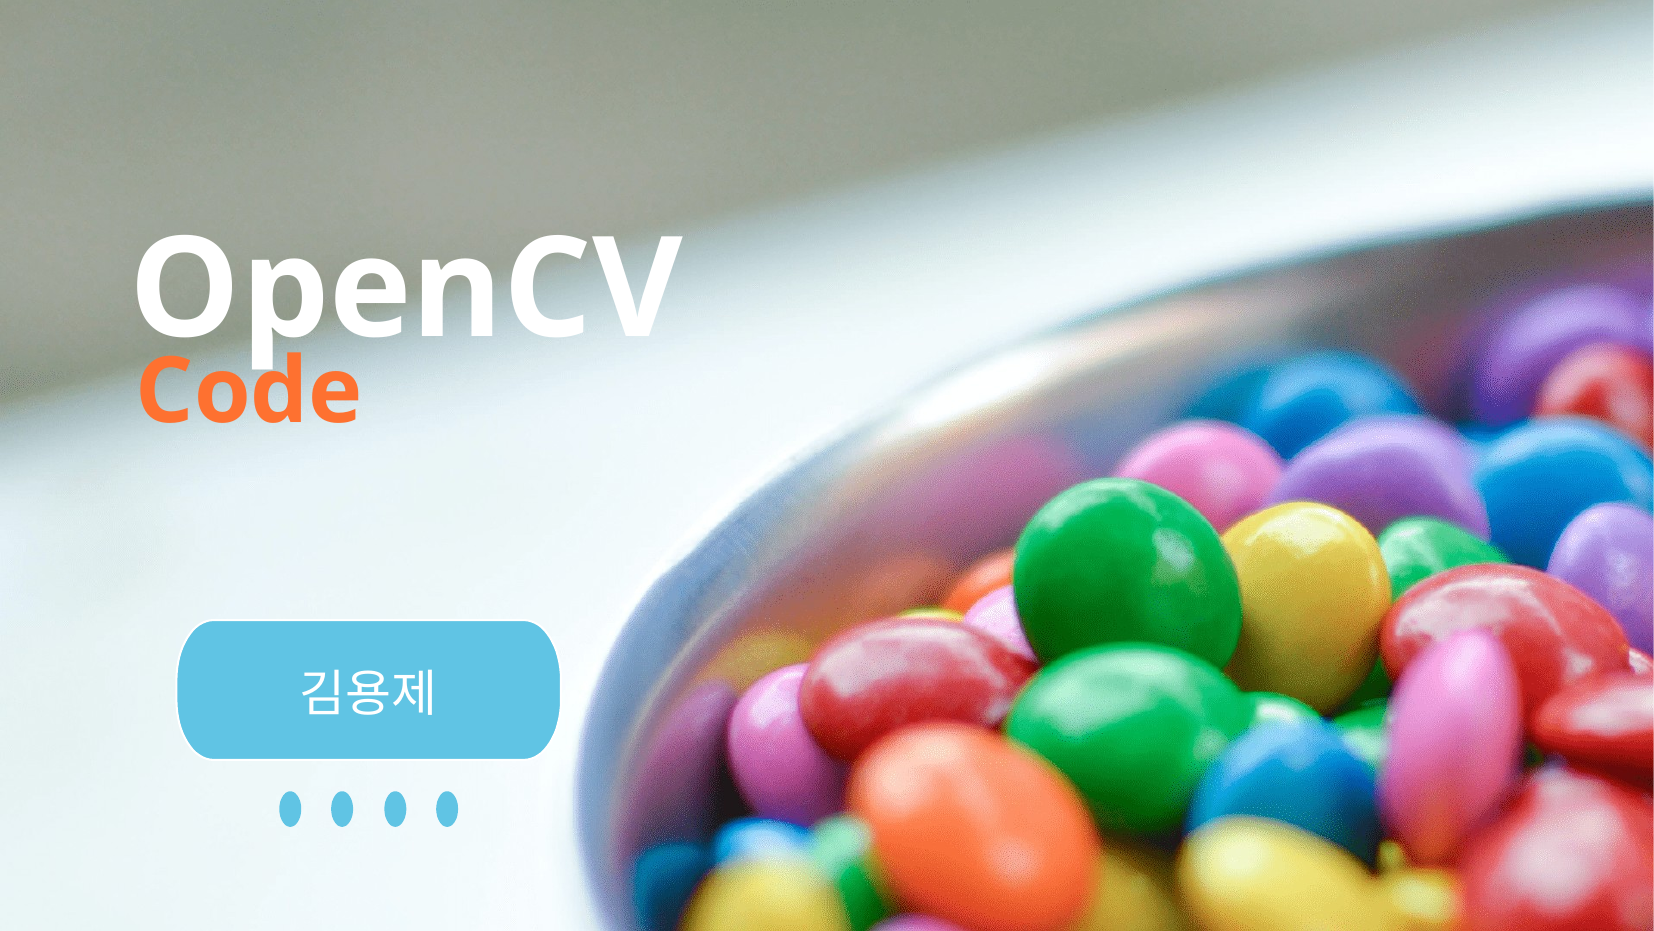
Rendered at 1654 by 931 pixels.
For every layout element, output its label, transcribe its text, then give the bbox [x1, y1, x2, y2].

text_box 김용제 [178, 622, 559, 758]
text_box [279, 791, 302, 827]
text_box [331, 791, 354, 827]
title OpenCV [129, 181, 686, 384]
text_box [384, 791, 407, 827]
picture [0, 0, 1654, 931]
text_box [436, 791, 459, 827]
title Code [135, 321, 739, 455]
